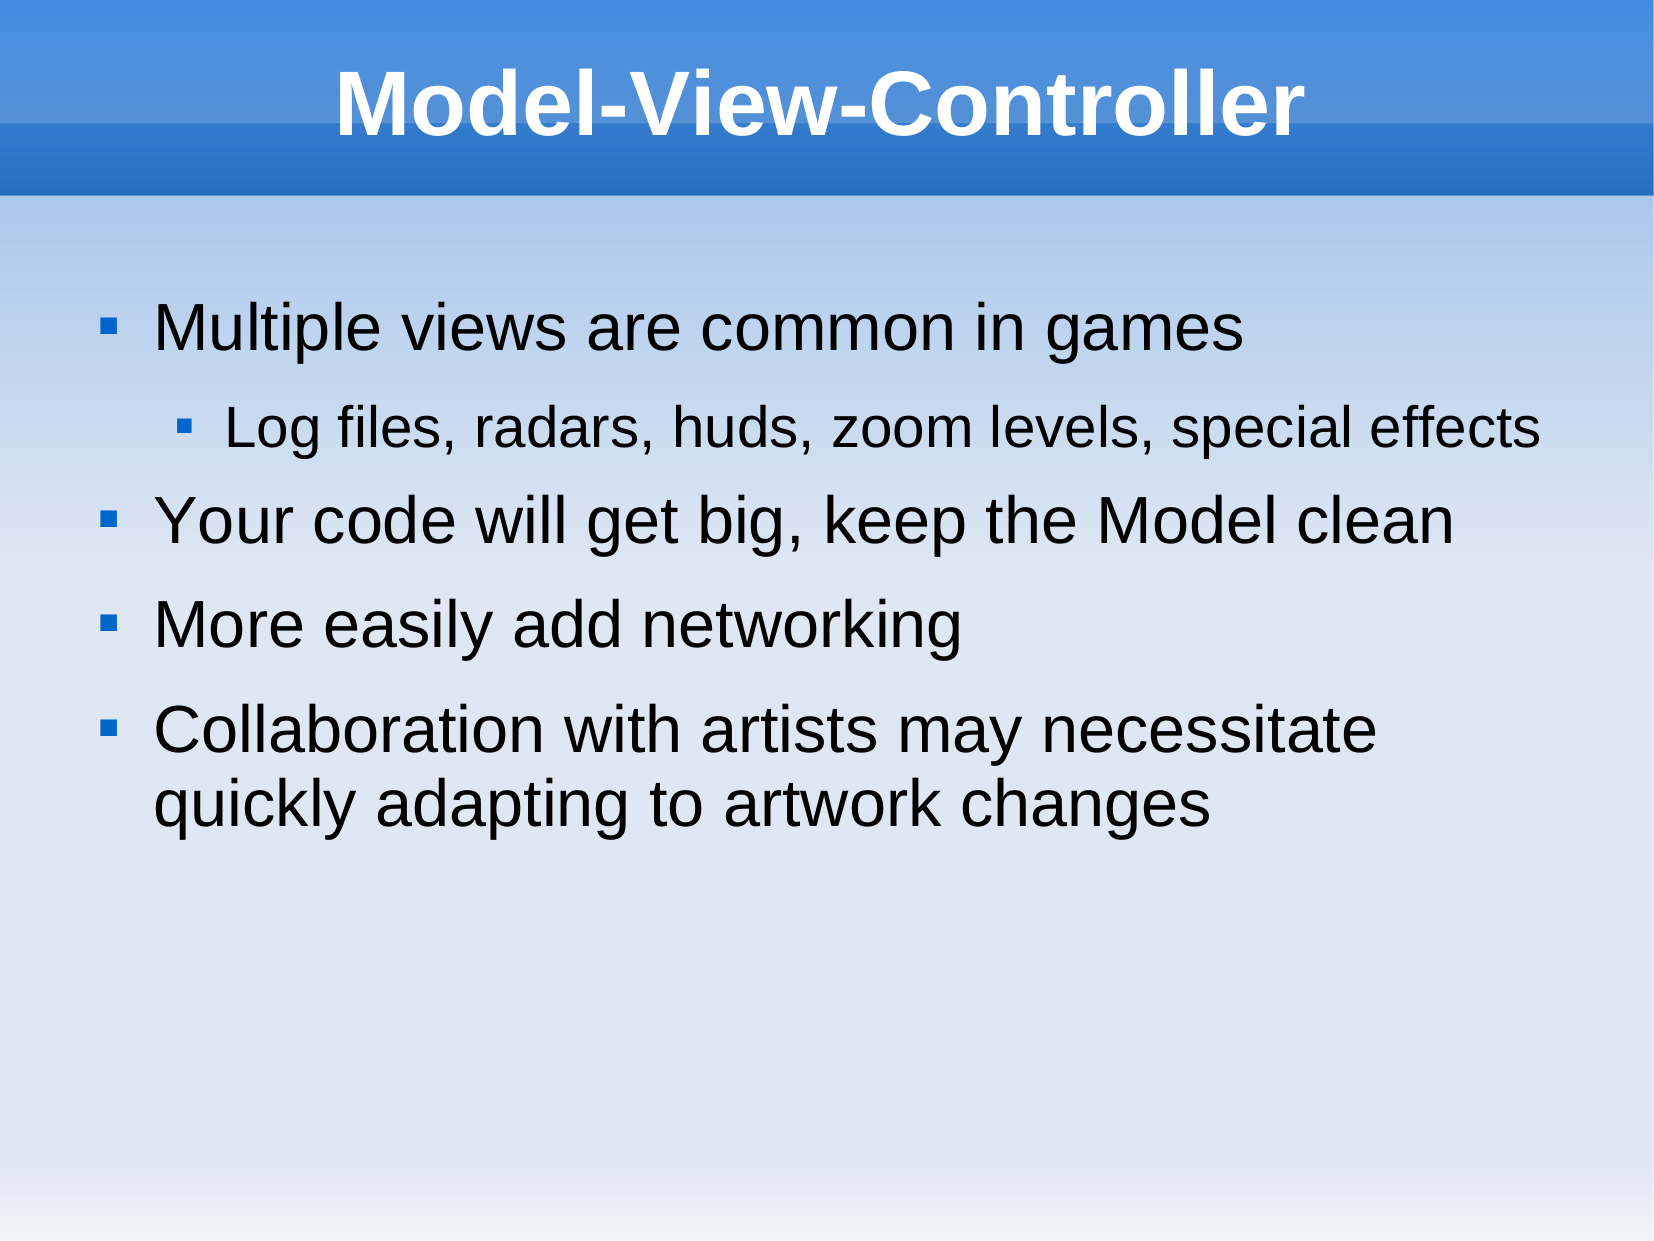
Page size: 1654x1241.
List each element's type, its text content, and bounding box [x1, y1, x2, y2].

picture [0, 0, 1654, 1241]
title Model-View-Controller [76, 7, 1565, 200]
list Multiple views are common in games Log files, radars, huds, zoom levels, special effects Your code will get big, keep the Model clean More easily add networking Collaboration with artists may necessitate quickly adapting to artwork changes [82, 290, 1571, 1094]
